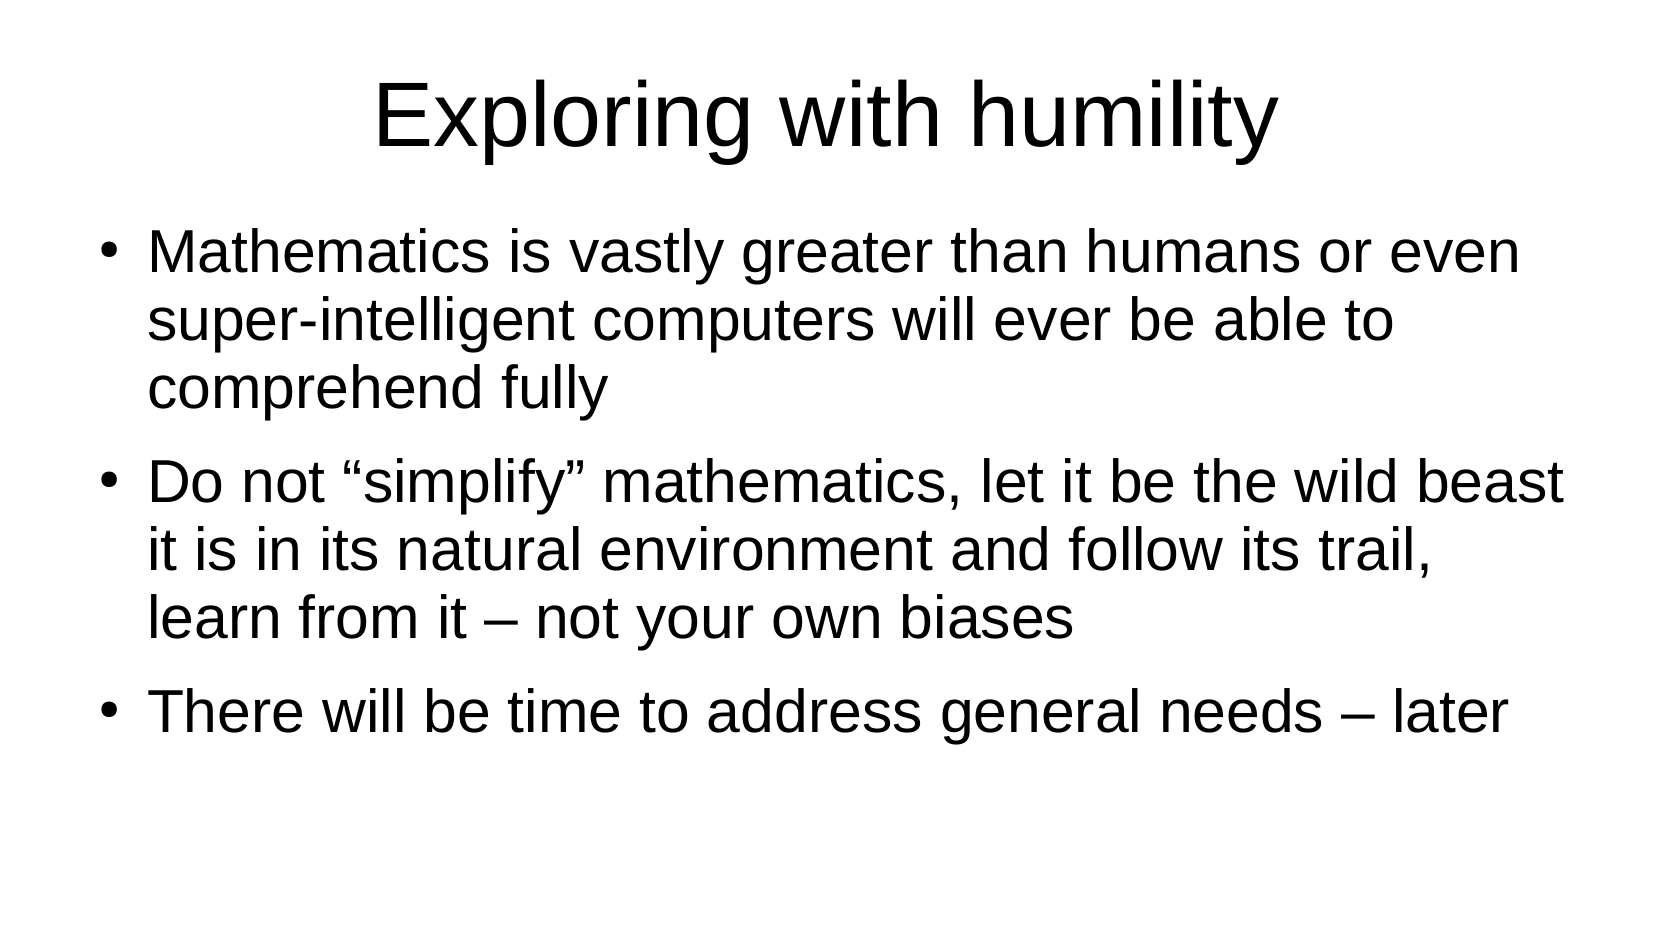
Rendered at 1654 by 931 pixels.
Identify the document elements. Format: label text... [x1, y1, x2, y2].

list Mathematics is vastly greater than humans or even super-intelligent computers will ever be able to comprehend fully Do not “simplify” mathematics, let it be the wild beast it is in its natural environment and follow its trail, learn from it – not your own biases There will be time to address general needs – later [82, 217, 1571, 758]
title Exploring with humility [82, 37, 1571, 193]
